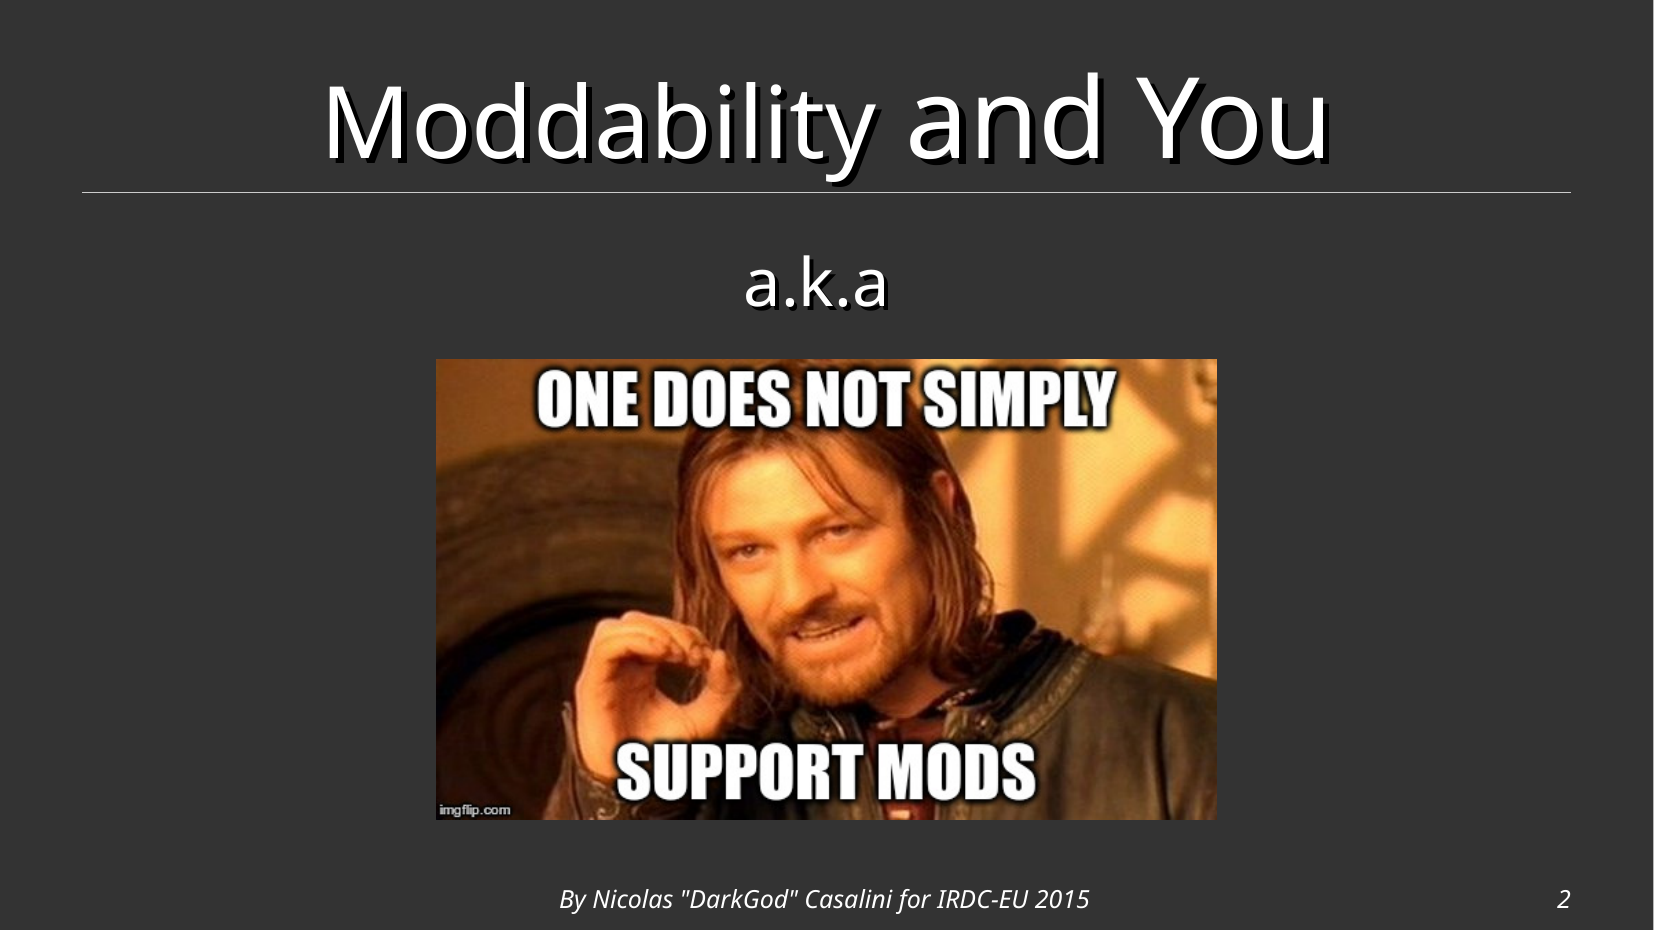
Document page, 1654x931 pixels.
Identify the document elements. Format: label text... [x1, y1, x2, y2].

title Moddability and You [82, 37, 1571, 193]
text_box a.k.a [728, 239, 926, 322]
picture [436, 359, 1217, 821]
